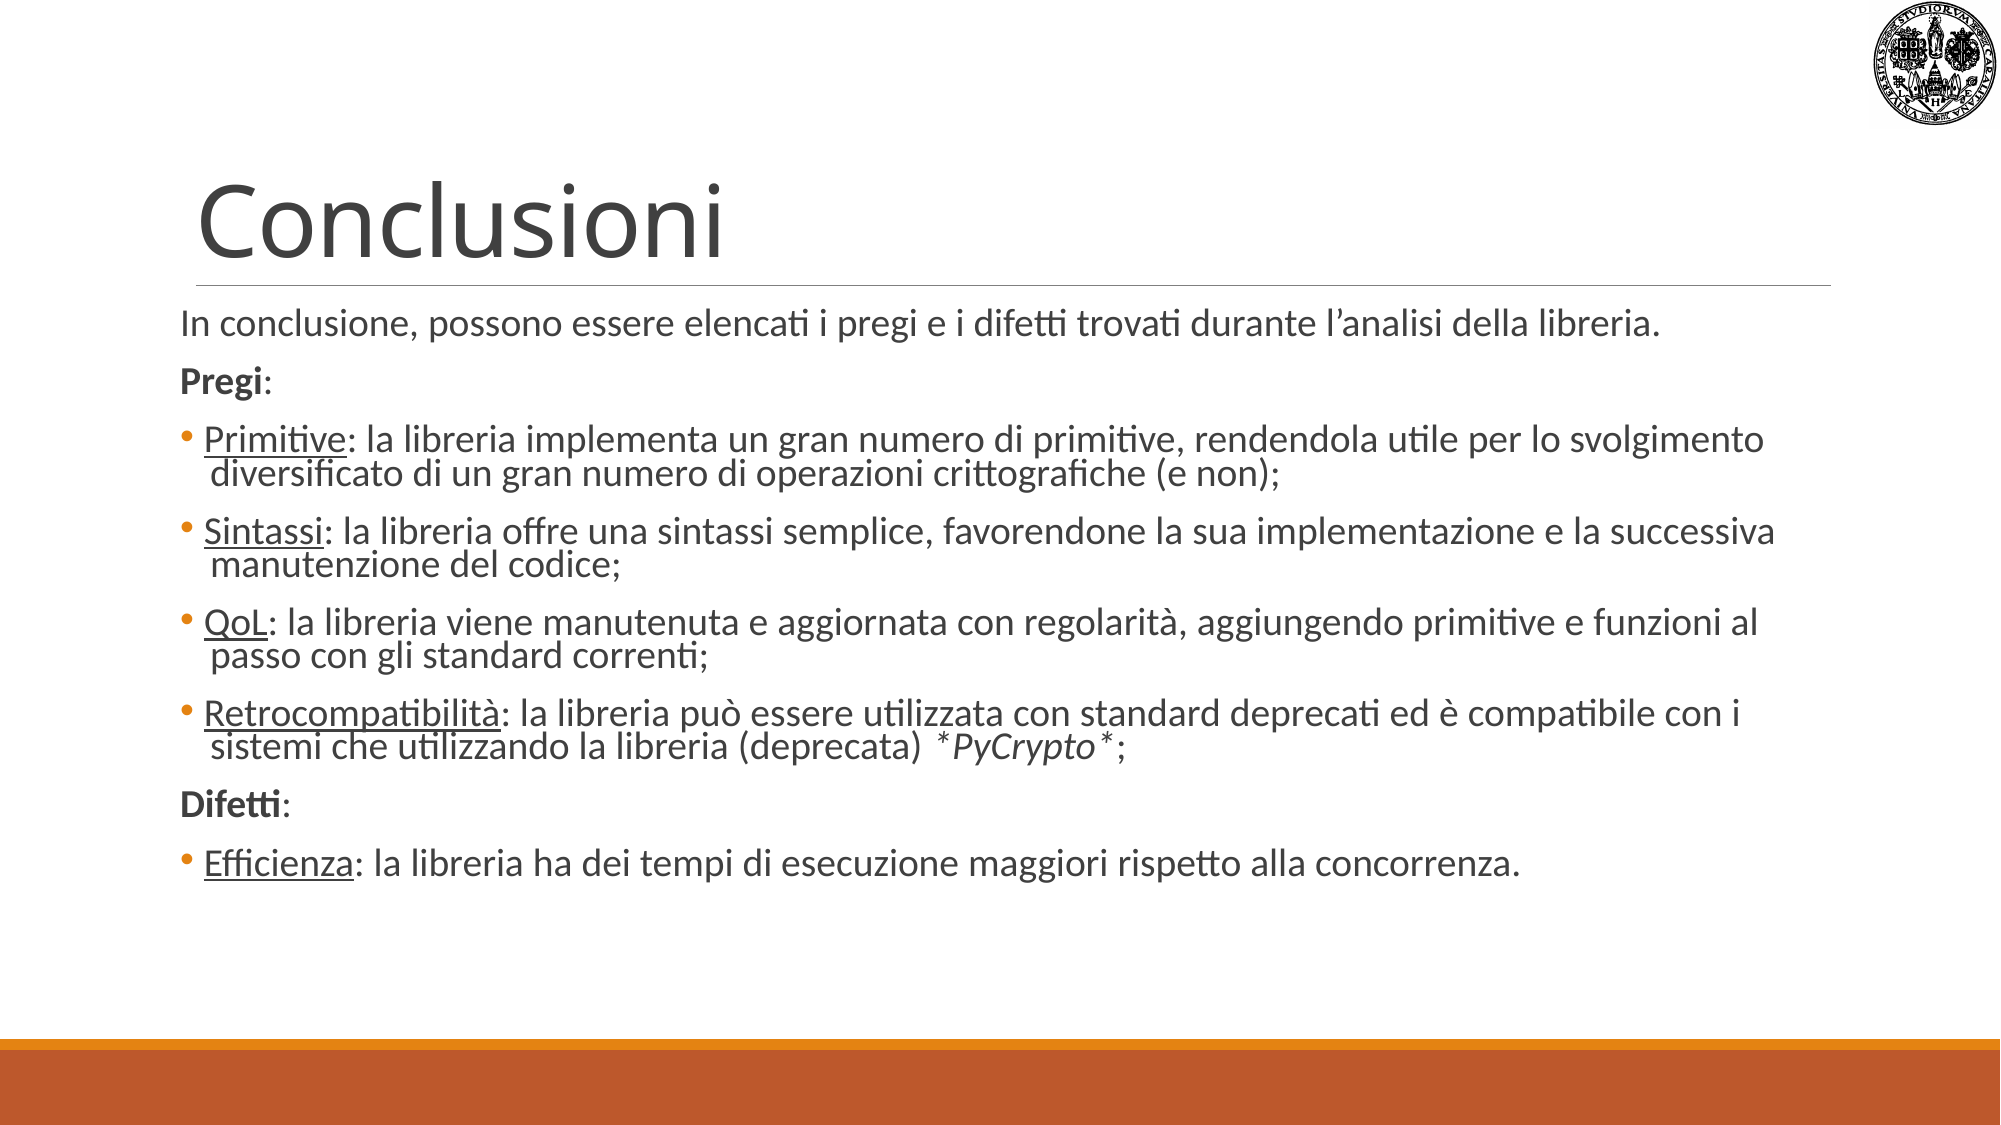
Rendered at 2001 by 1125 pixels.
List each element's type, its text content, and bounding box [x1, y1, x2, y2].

list In conclusione, possono essere elencati i pregi e i difetti trovati durante l’analisi della libreria. Pregi: Primitive: la libreria implementa un gran numero di primitive, rendendola utile per lo svolgimento diversificato di un gran numero di operazioni crittografiche (e non); Sintassi: la libreria offre una sintassi semplice, favorendone la sua implementazione e la successiva manutenzione del codice; QoL: la libreria viene manutenuta e aggiornata con regolarità, aggiungendo primitive e funzioni al passo con gli standard correnti; Retrocompatibilità: la libreria può essere utilizzata con standard deprecati ed è compatibile con i sistemi che utilizzando la libreria (deprecata) *PyCrypto*; Difetti: Efficienza: la libreria ha dei tempi di esecuzione maggiori rispetto alla concorrenza. [180, 302, 1831, 963]
title Conclusioni [180, 47, 1831, 286]
picture [1869, 0, 2000, 129]
